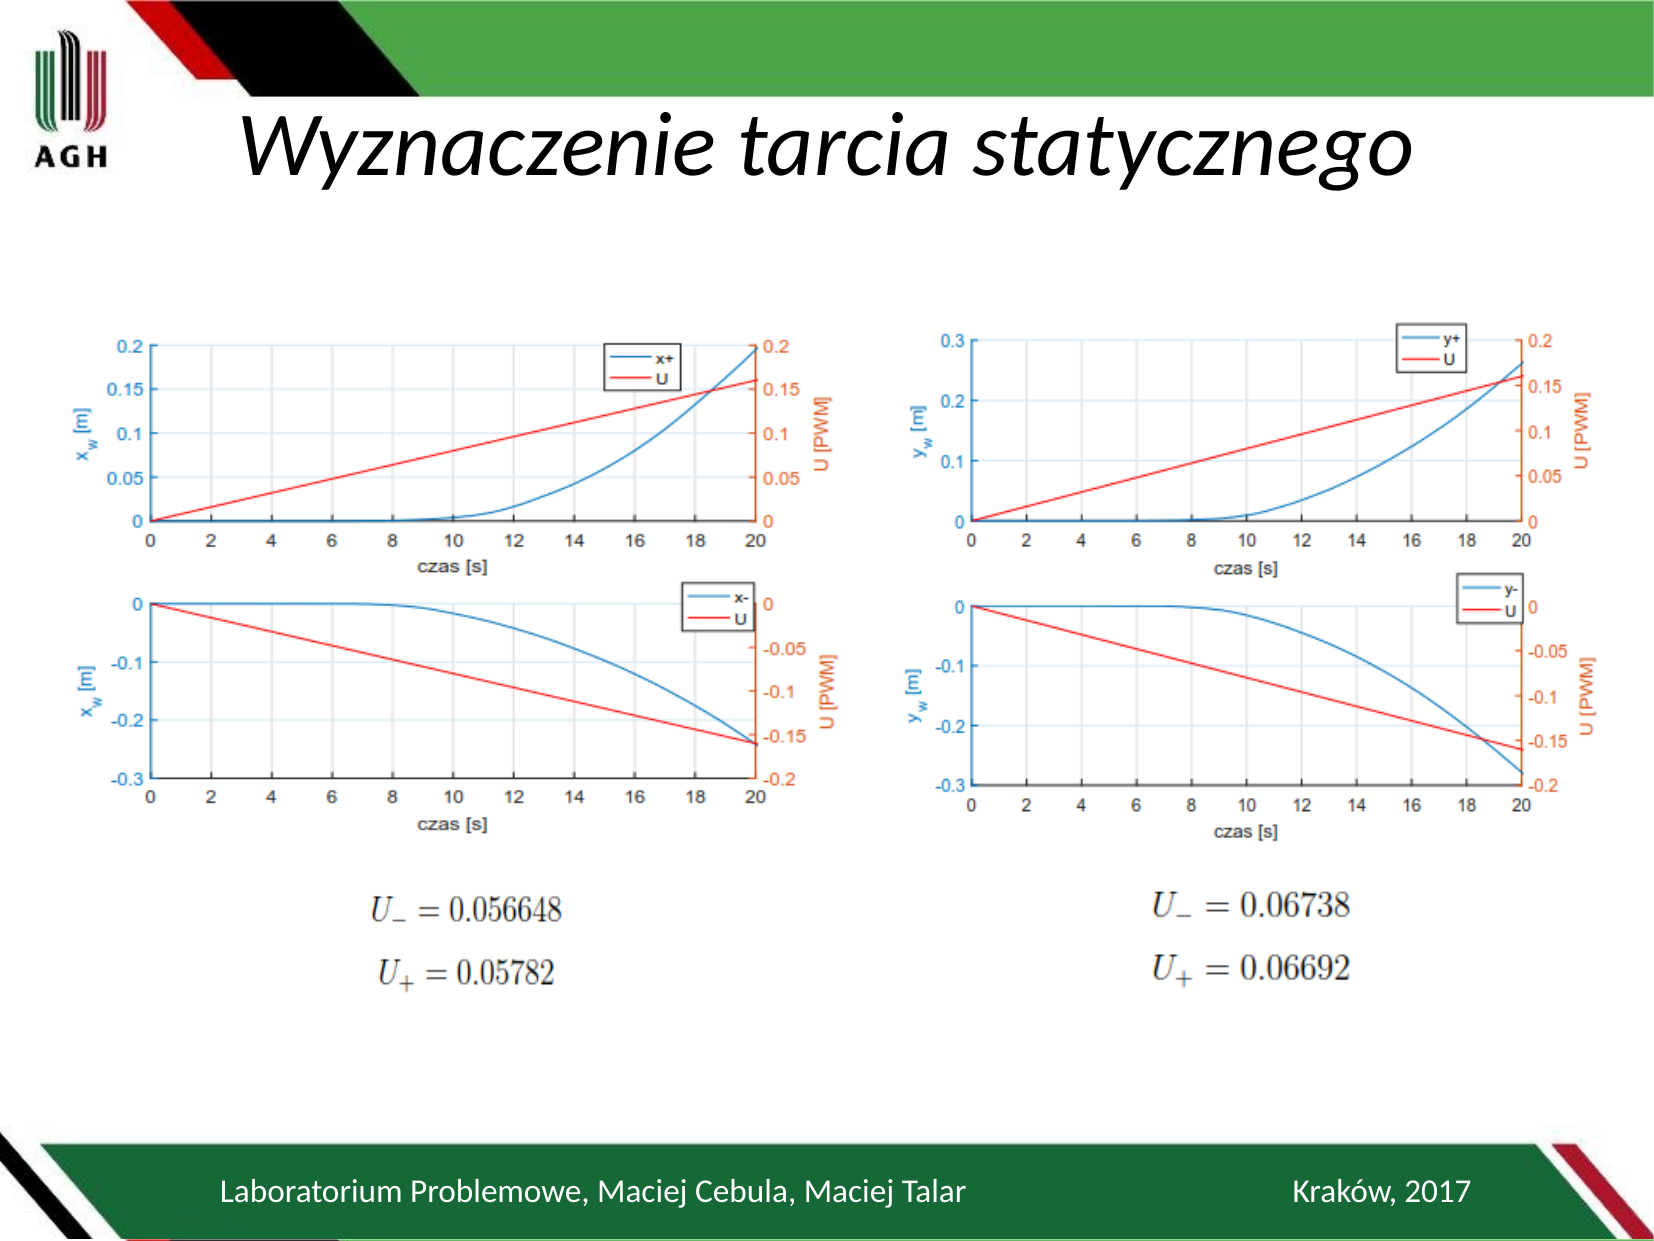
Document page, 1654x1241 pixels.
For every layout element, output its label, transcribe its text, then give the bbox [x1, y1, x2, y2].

text_box Laboratorium Problemowe, Maciej Cebula, Maciej Talar [212, 1161, 976, 1217]
title Wyznaczenie tarcia statycznego [82, 49, 1571, 257]
picture [0, 0, 1654, 1241]
text_box Kraków, 2017 [1285, 1161, 1487, 1217]
